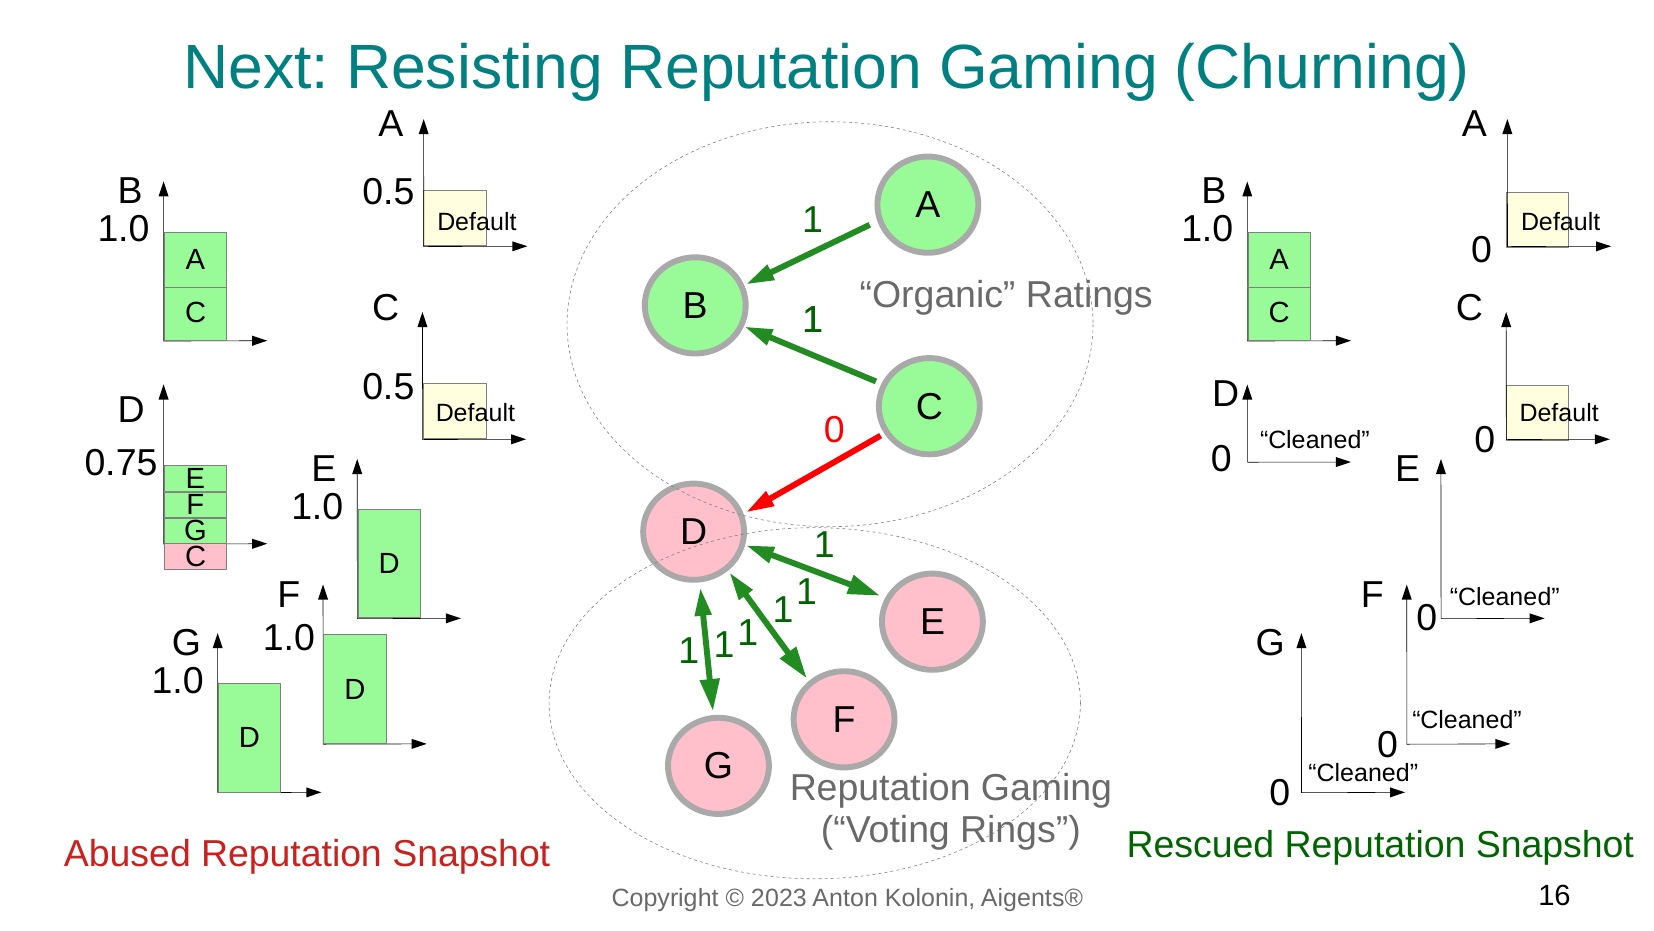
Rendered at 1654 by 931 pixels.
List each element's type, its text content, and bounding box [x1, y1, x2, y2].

text_box 1.0 [276, 477, 359, 535]
text_box [1507, 385, 1569, 391]
text_box C [1441, 279, 1498, 337]
text_box “Cleaned” [1435, 575, 1575, 619]
text_box Default [422, 200, 532, 244]
text_box 0 [1459, 411, 1510, 469]
text_box G [164, 518, 227, 543]
text_box [1508, 192, 1569, 200]
text_box “Organic” Ratings [844, 266, 1168, 323]
text_box 0.75 [69, 434, 173, 492]
text_box 1.0 [82, 200, 165, 258]
text_box 1.0 [248, 609, 330, 667]
text_box Rescued Reputation Snapshot [1111, 815, 1649, 873]
text_box 0 [1362, 716, 1413, 750]
text_box G [157, 614, 216, 671]
text_box “Cleaned” [1397, 698, 1538, 742]
text_box E [164, 465, 227, 491]
text_box B [644, 257, 746, 354]
text_box C [164, 543, 227, 570]
text_box [430, 190, 487, 200]
text_box D [1197, 365, 1254, 423]
text_box C [878, 358, 980, 455]
text_box G [1240, 614, 1300, 671]
text_box Abused Reputation Snapshot [49, 824, 566, 882]
text_box 0.5 [347, 357, 430, 415]
text_box Default [1504, 391, 1614, 434]
text_box D [357, 509, 421, 618]
text_box G [668, 717, 769, 814]
text_box A [363, 94, 419, 152]
text_box Default [421, 391, 531, 434]
text_box B [102, 162, 158, 220]
text_box 1 [799, 515, 850, 573]
text_box F [164, 491, 227, 518]
text_box C [164, 288, 227, 341]
text_box 1.0 [1166, 200, 1249, 258]
text_box [423, 434, 487, 439]
text_box A [1447, 94, 1502, 152]
text_box 1 [757, 580, 809, 638]
text_box C [357, 279, 414, 337]
text_box 1 [722, 604, 773, 662]
text_box 1.0 [136, 651, 219, 709]
text_box 1 [663, 622, 715, 680]
text_box 0 [1456, 220, 1507, 278]
text_box E [1380, 440, 1435, 497]
text_box A [164, 232, 227, 288]
text_box F [262, 565, 316, 623]
text_box E [881, 573, 983, 670]
text_box D [102, 381, 160, 439]
text_box 1 [781, 563, 832, 620]
text_box E [296, 440, 352, 497]
text_box D [218, 683, 281, 792]
text_box F [793, 671, 895, 758]
text_box F [1346, 565, 1399, 623]
text_box “Cleaned” [1245, 418, 1386, 461]
text_box D [323, 634, 387, 744]
text_box D [643, 483, 745, 580]
text_box 0 [1196, 429, 1247, 487]
text_box A [1247, 232, 1311, 288]
text_box 1 [787, 291, 838, 349]
text_box Default [1506, 200, 1616, 244]
text_box Next: Resisting Reputation Gaming (Churning) [0, 0, 1630, 135]
text_box 0 [809, 400, 860, 458]
text_box Reputation Gaming (“Voting Rings”) [775, 758, 1127, 858]
text_box [1510, 434, 1569, 439]
text_box 0.5 [347, 162, 430, 220]
text_box 0 [1254, 764, 1306, 815]
text_box [430, 383, 487, 391]
text_box B [1186, 162, 1242, 220]
text_box A [877, 156, 979, 253]
text_box “Cleaned” [1293, 750, 1434, 794]
text_box 0 [1401, 588, 1452, 646]
text_box C [1247, 288, 1311, 341]
text_box 1 [699, 616, 750, 674]
text_box 1 [787, 191, 838, 248]
